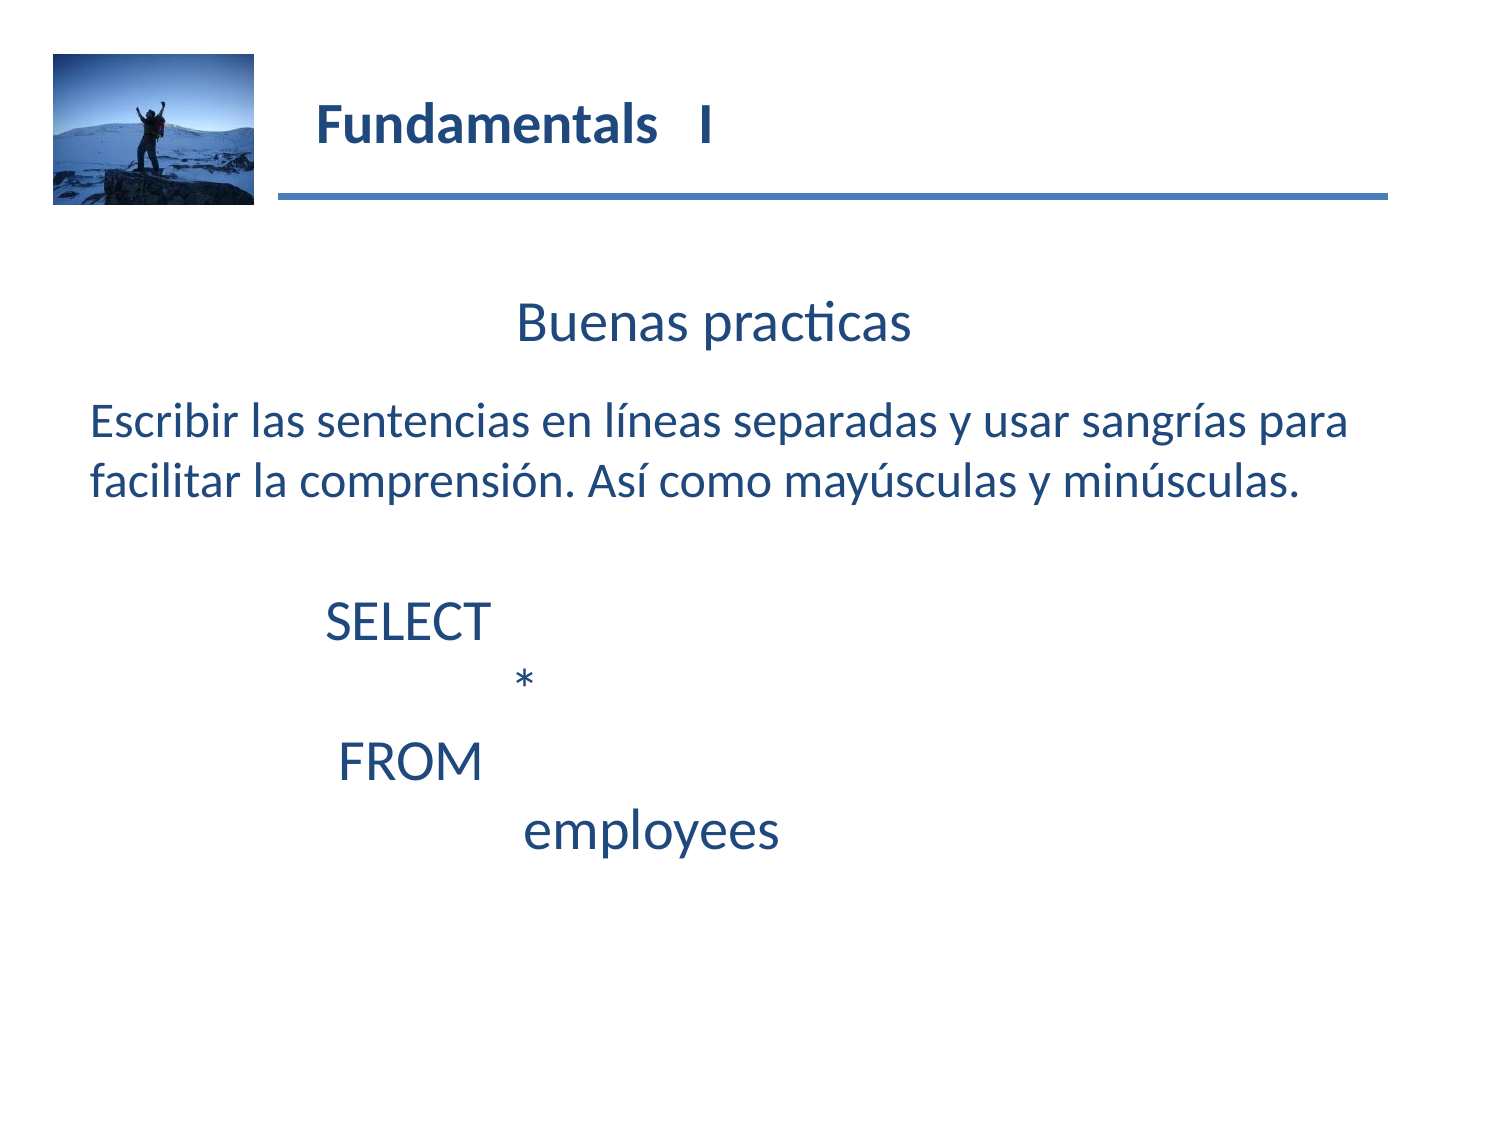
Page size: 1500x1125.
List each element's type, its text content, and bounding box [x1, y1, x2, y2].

text_box Buenas practicas [383, 275, 1046, 362]
picture [53, 54, 254, 205]
text_box Escribir las sentencias en líneas separadas y usar sangrías para facilitar la comprensión. Así como mayúsculas y minúsculas. [74, 380, 1400, 517]
text_box Fundamentals I [301, 78, 821, 164]
text_box SELECT * FROM employees [310, 574, 1119, 873]
